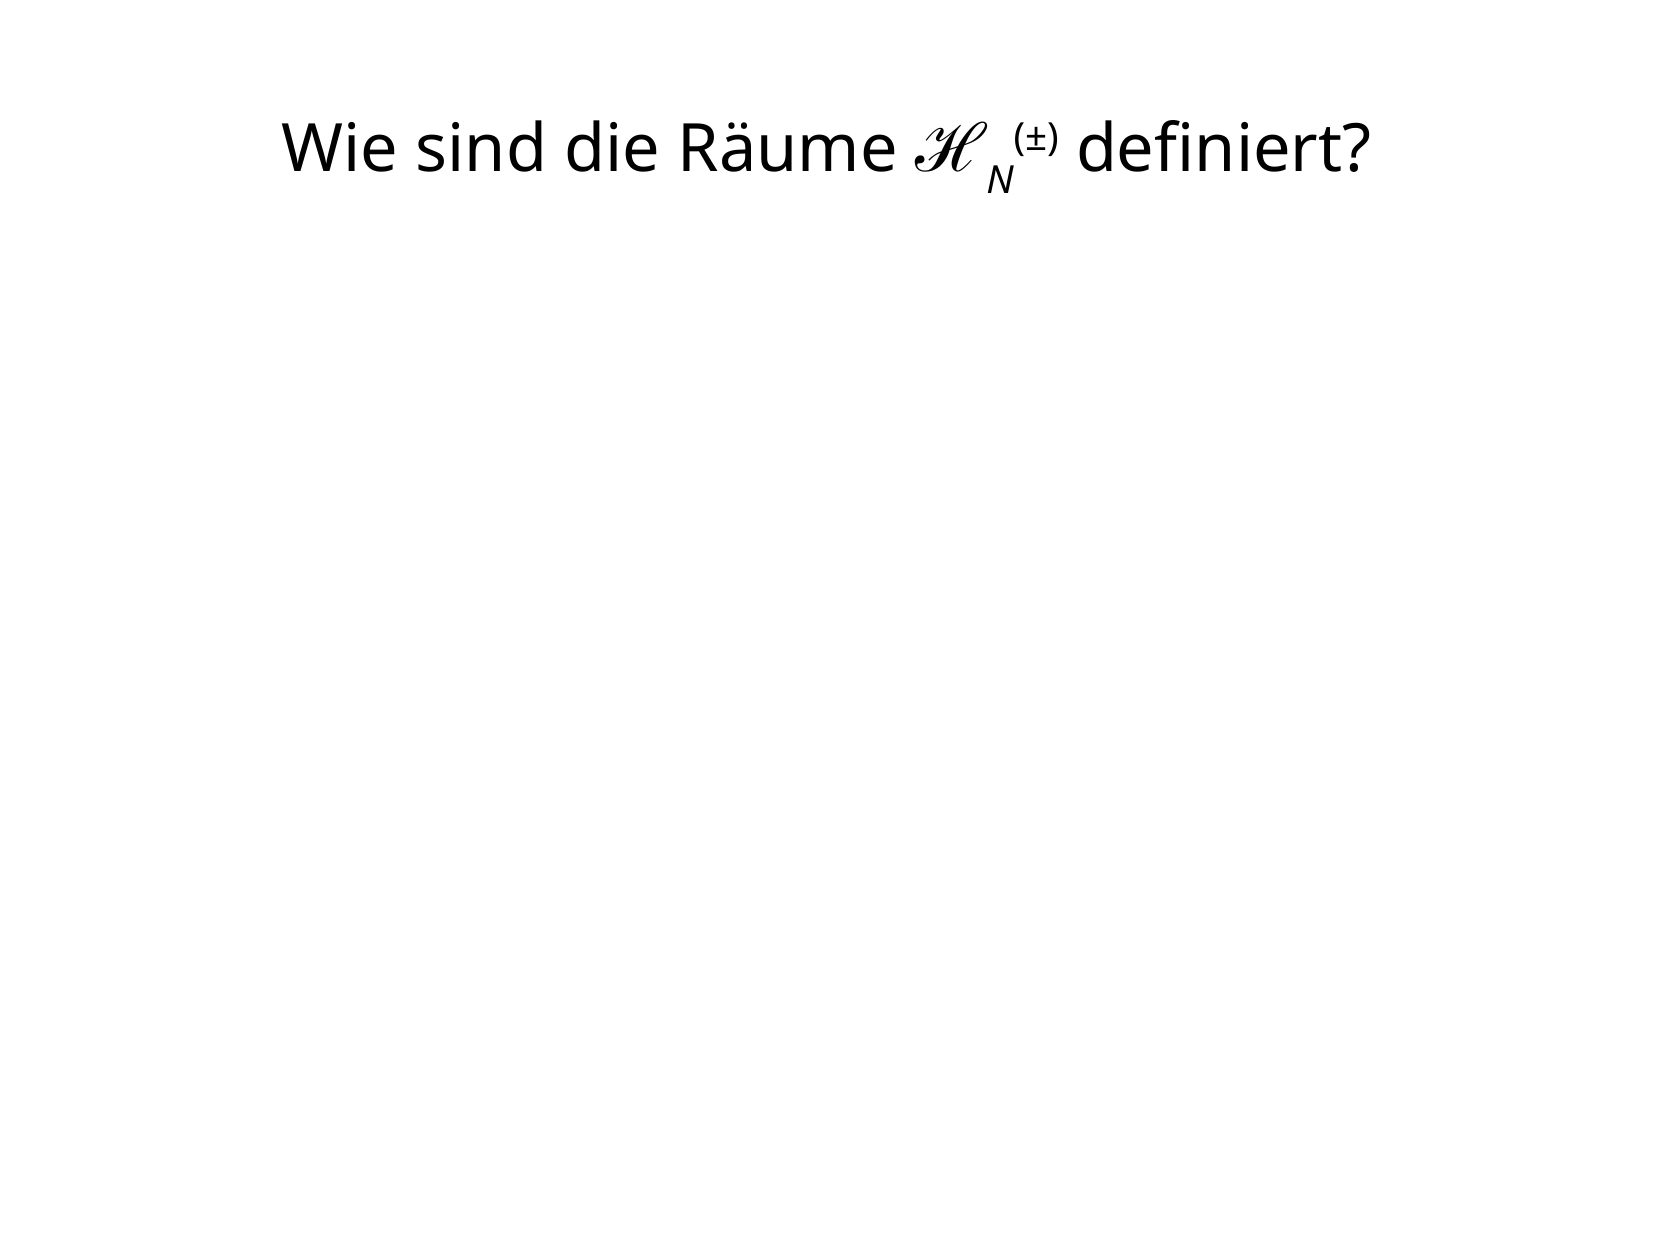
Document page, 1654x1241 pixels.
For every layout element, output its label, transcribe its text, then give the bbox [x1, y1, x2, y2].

title Wie sind die Räume ℋN(±) definiert? [82, 49, 1571, 257]
